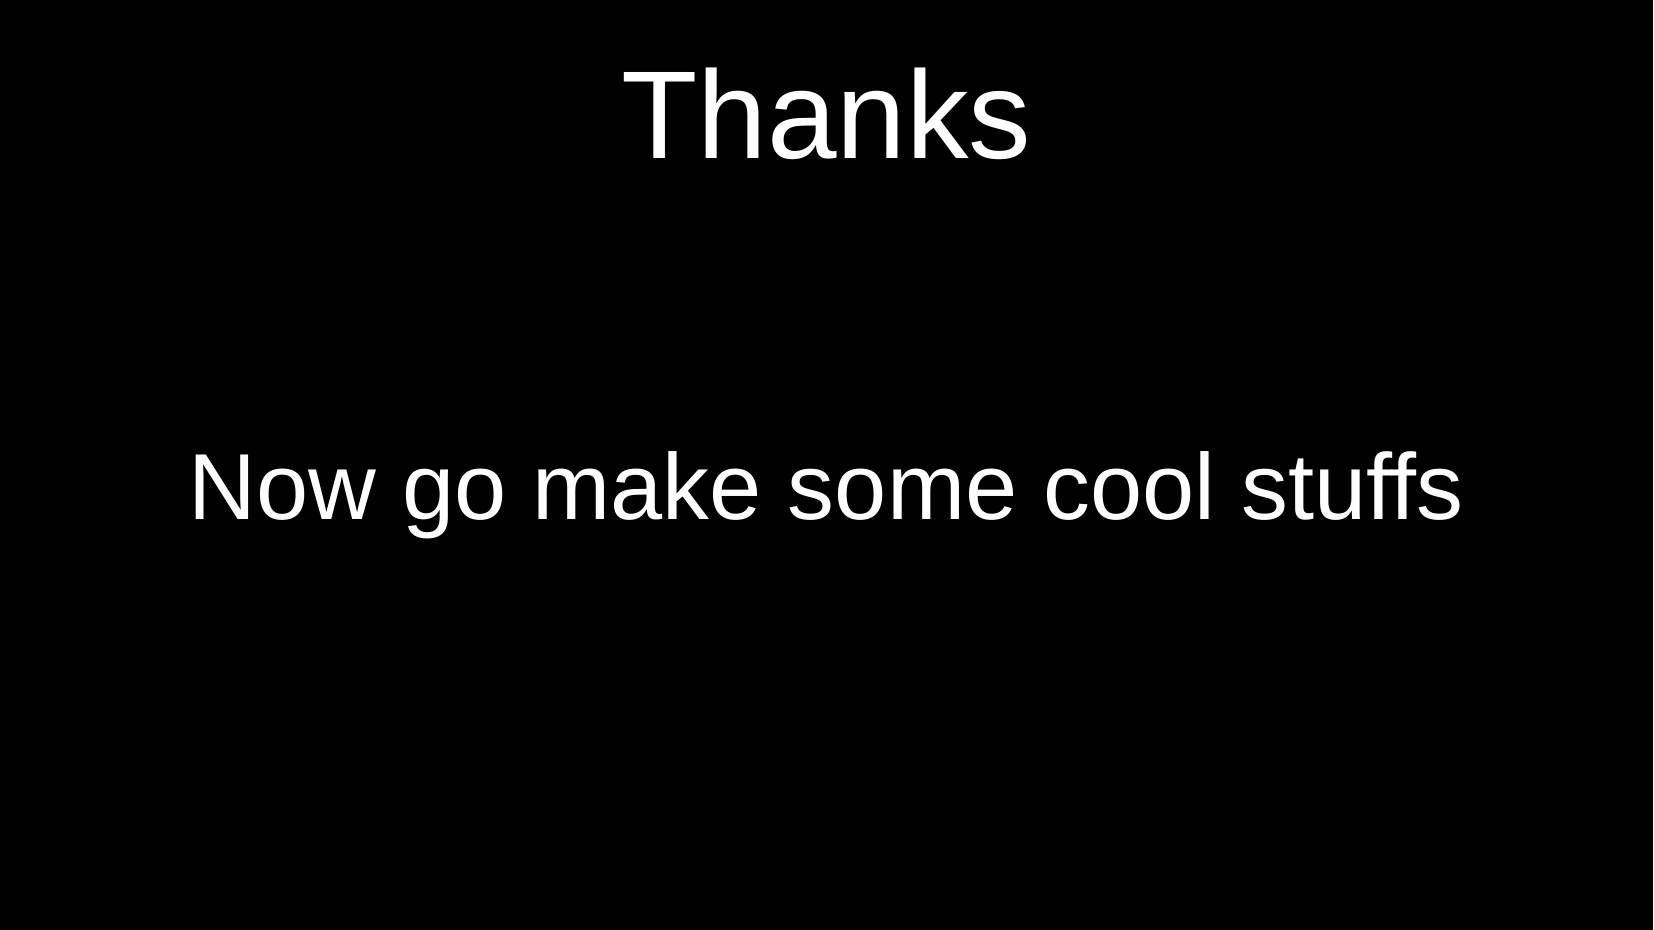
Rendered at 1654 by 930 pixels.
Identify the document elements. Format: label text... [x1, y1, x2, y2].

title Thanks [82, 37, 1571, 193]
subtitle Now go make some cool stuffs [82, 217, 1571, 757]
